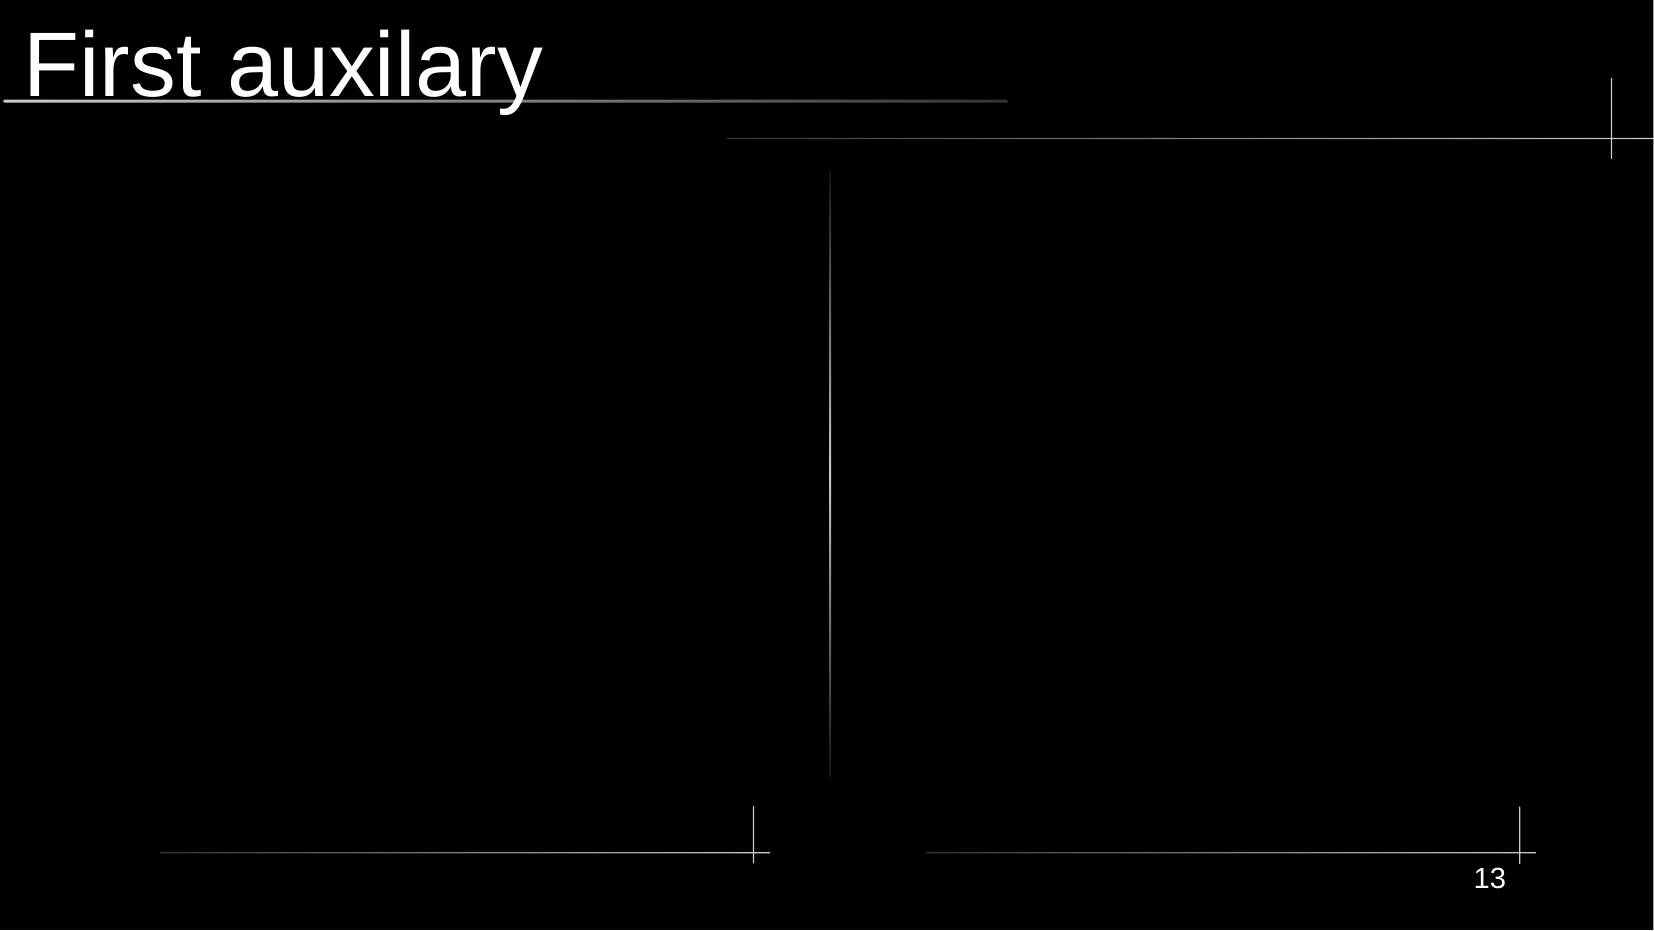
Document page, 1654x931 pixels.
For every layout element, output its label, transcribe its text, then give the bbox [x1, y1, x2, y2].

title First auxilary [23, 11, 1589, 119]
